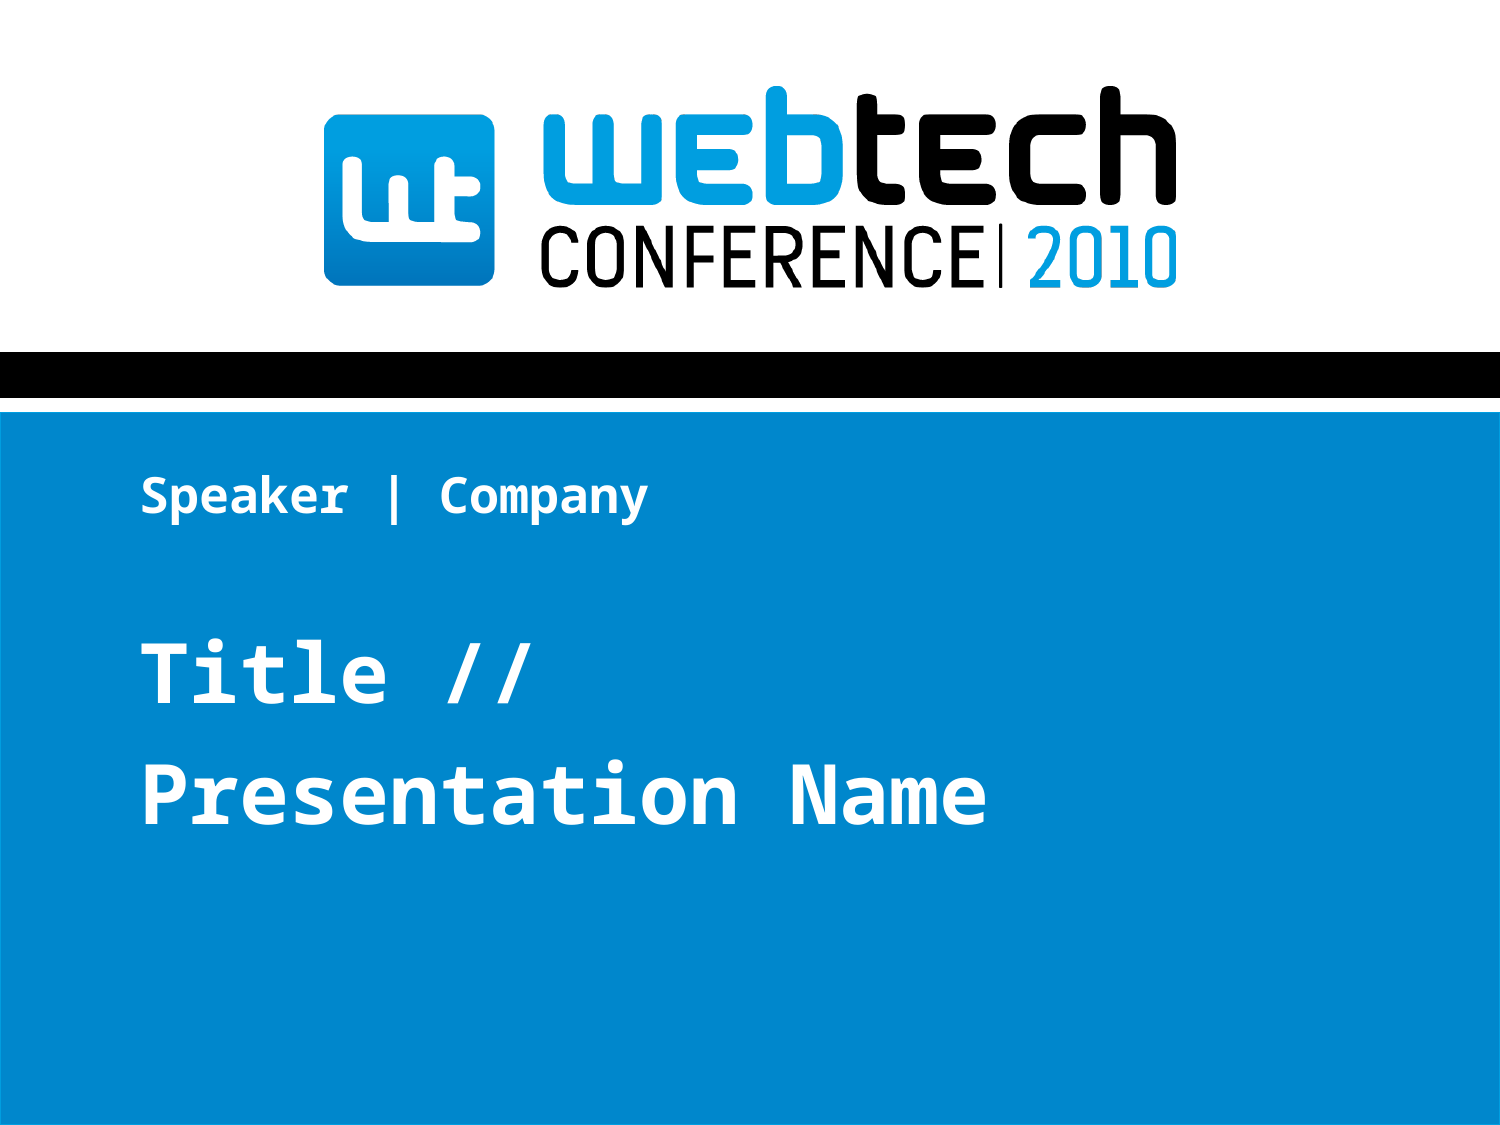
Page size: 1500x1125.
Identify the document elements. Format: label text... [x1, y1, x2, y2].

subtitle Title // Presentation Name [125, 612, 1375, 1075]
title Speaker | Company [125, 455, 1375, 532]
picture [1077, 233, 1093, 279]
picture [324, 86, 1176, 288]
picture [1153, 233, 1169, 279]
picture [788, 136, 821, 183]
picture [343, 157, 480, 242]
